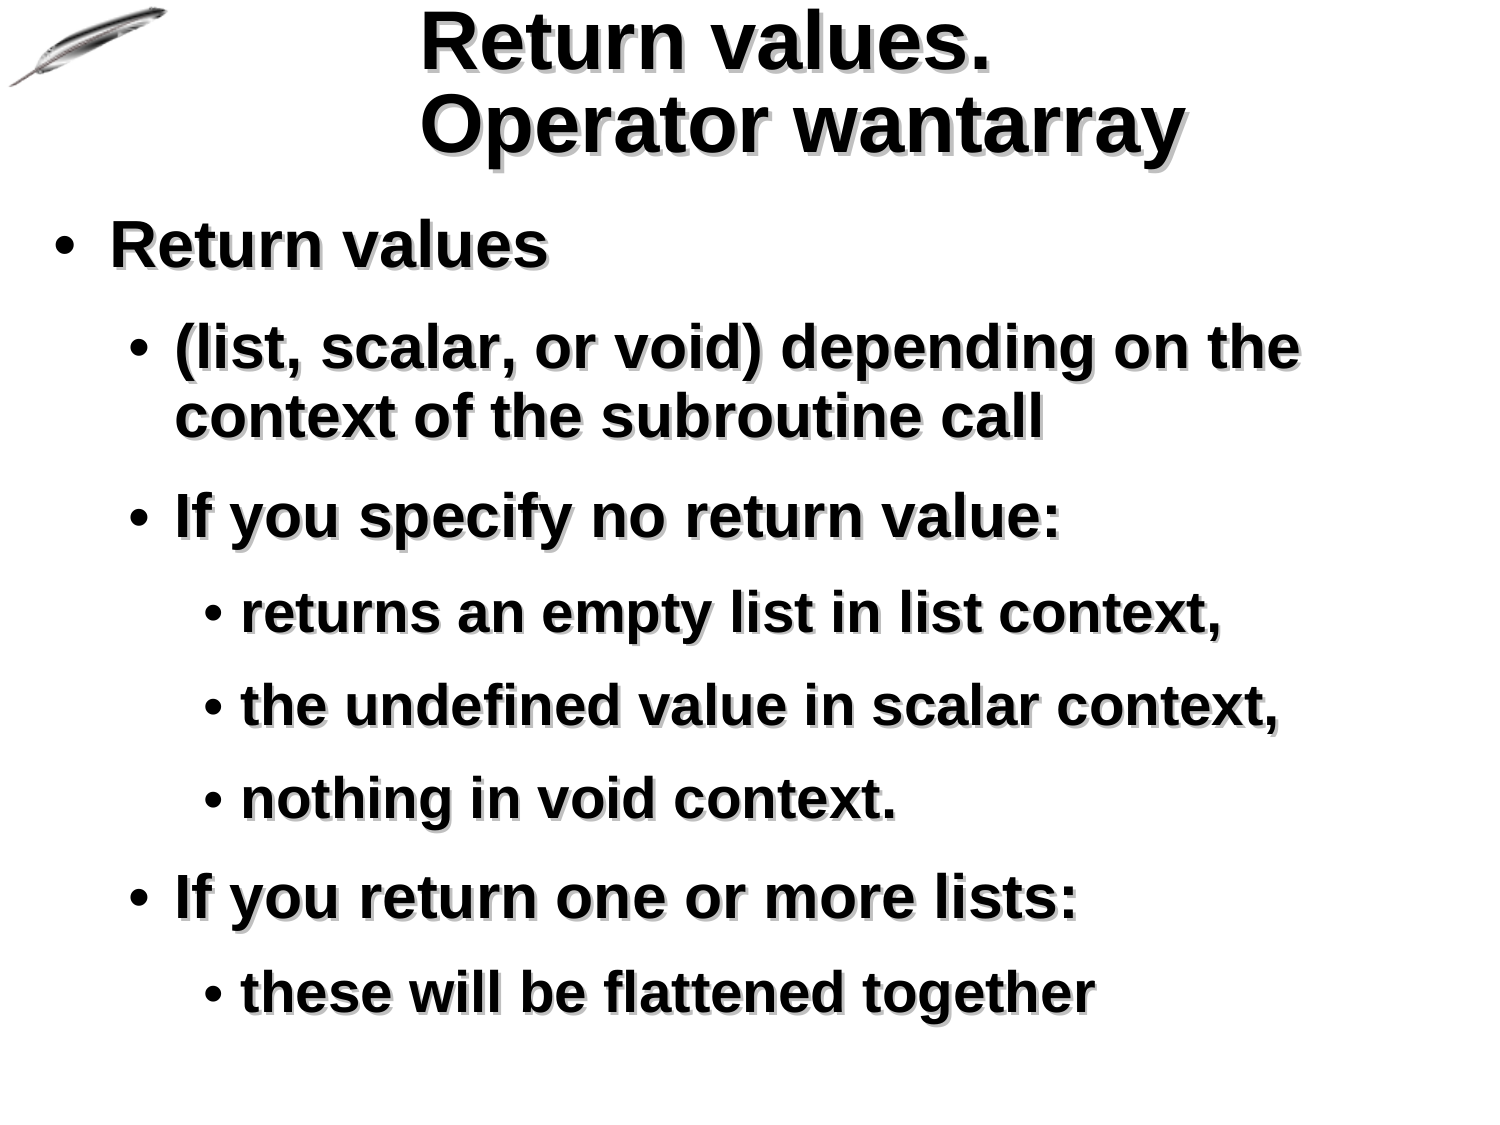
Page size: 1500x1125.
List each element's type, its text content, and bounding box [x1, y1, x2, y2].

picture [5, 5, 173, 89]
title Return values. Operator wantarray [419, 0, 1459, 176]
list Return values (list, scalar, or void) depending on the context of the subroutine call If you specify no return value: returns an empty list in list context, the undefined value in scalar context, nothing in void context. If you return one or more lists: these will be flattened together [53, 207, 1447, 1084]
